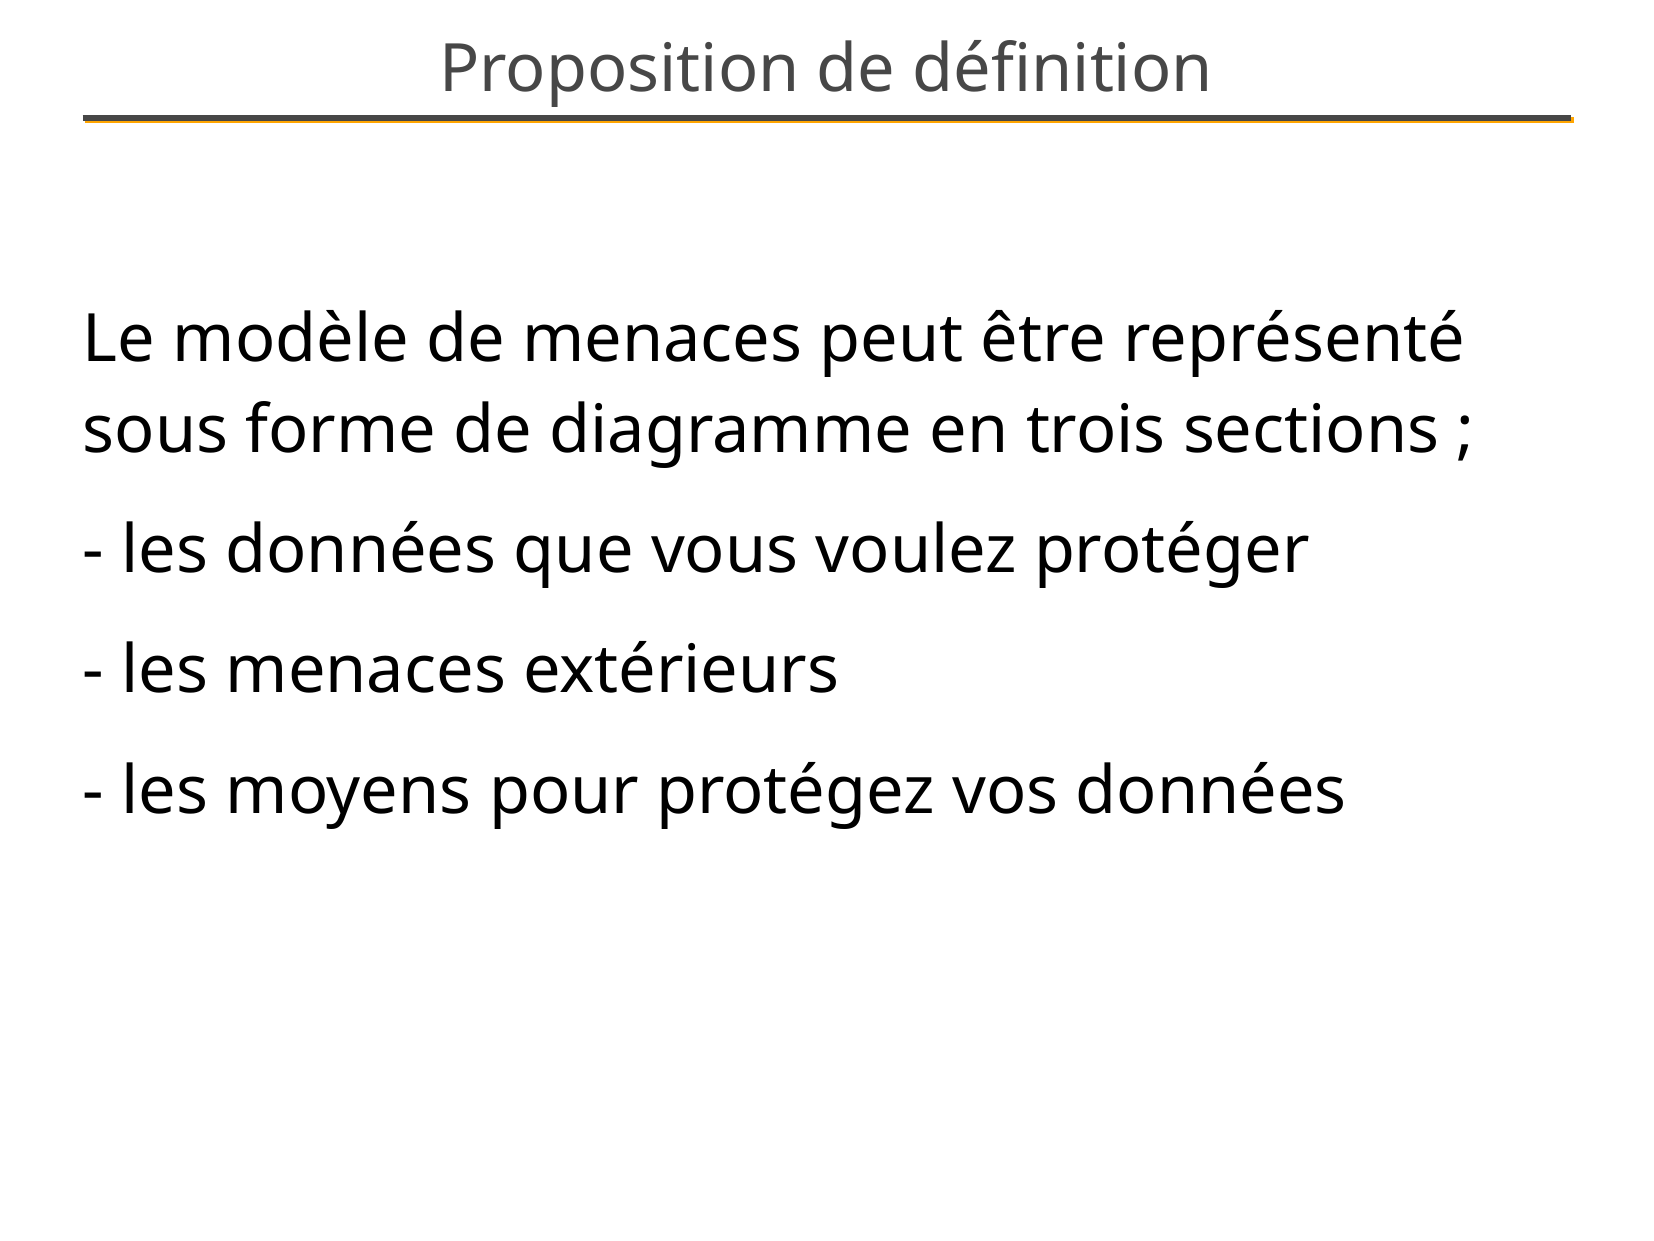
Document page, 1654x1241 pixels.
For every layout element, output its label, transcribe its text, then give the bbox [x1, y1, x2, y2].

list Le modèle de menaces peut être représenté sous forme de diagramme en trois sections ; - les données que vous voulez protéger - les menaces extérieurs - les moyens pour protégez vos données [82, 290, 1571, 1010]
title Proposition de définition [82, 25, 1571, 107]
